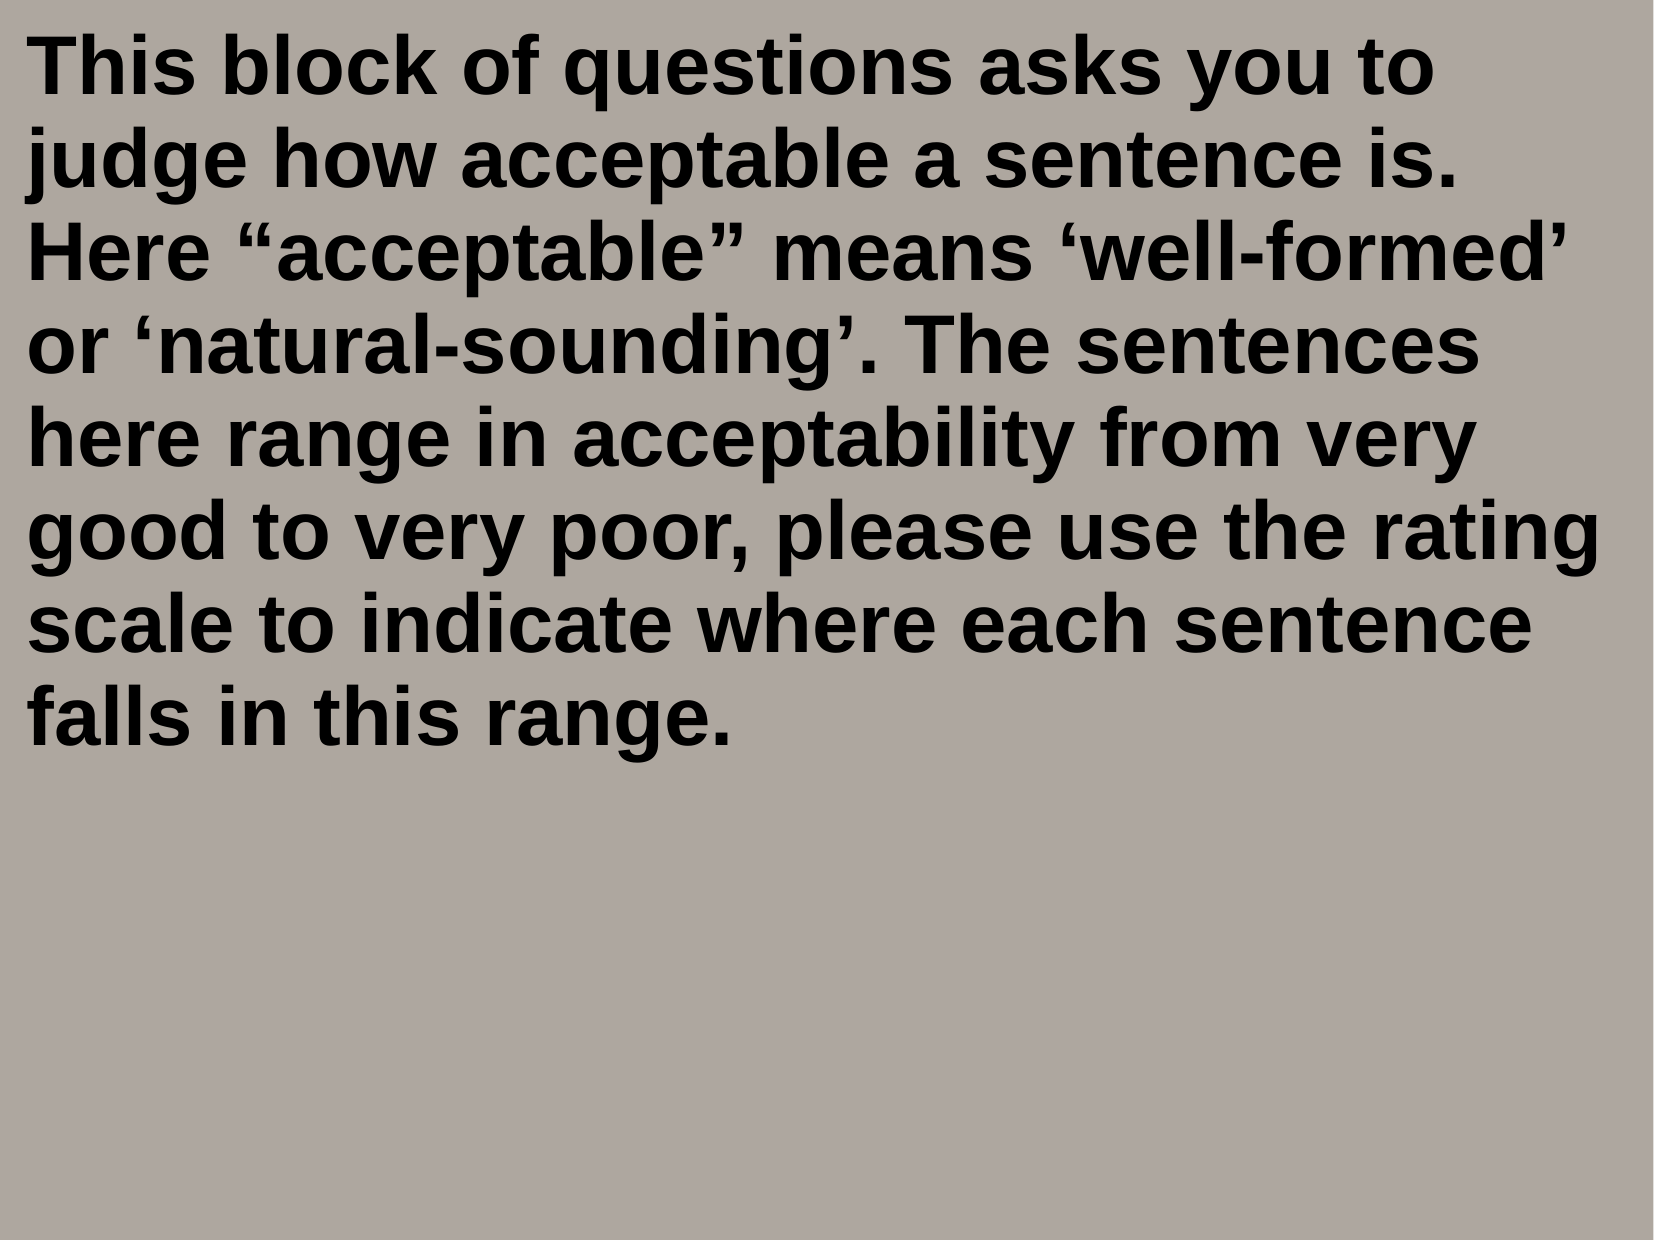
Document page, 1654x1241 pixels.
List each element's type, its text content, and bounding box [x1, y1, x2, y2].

text_box This block of questions asks you to judge how acceptable a sentence is. Here “acceptable” means ‘well-formed’ or ‘natural-sounding’. The sentences here range in acceptability from very good to very poor, please use the rating scale to indicate where each sentence falls in this range. [11, 11, 1654, 1241]
